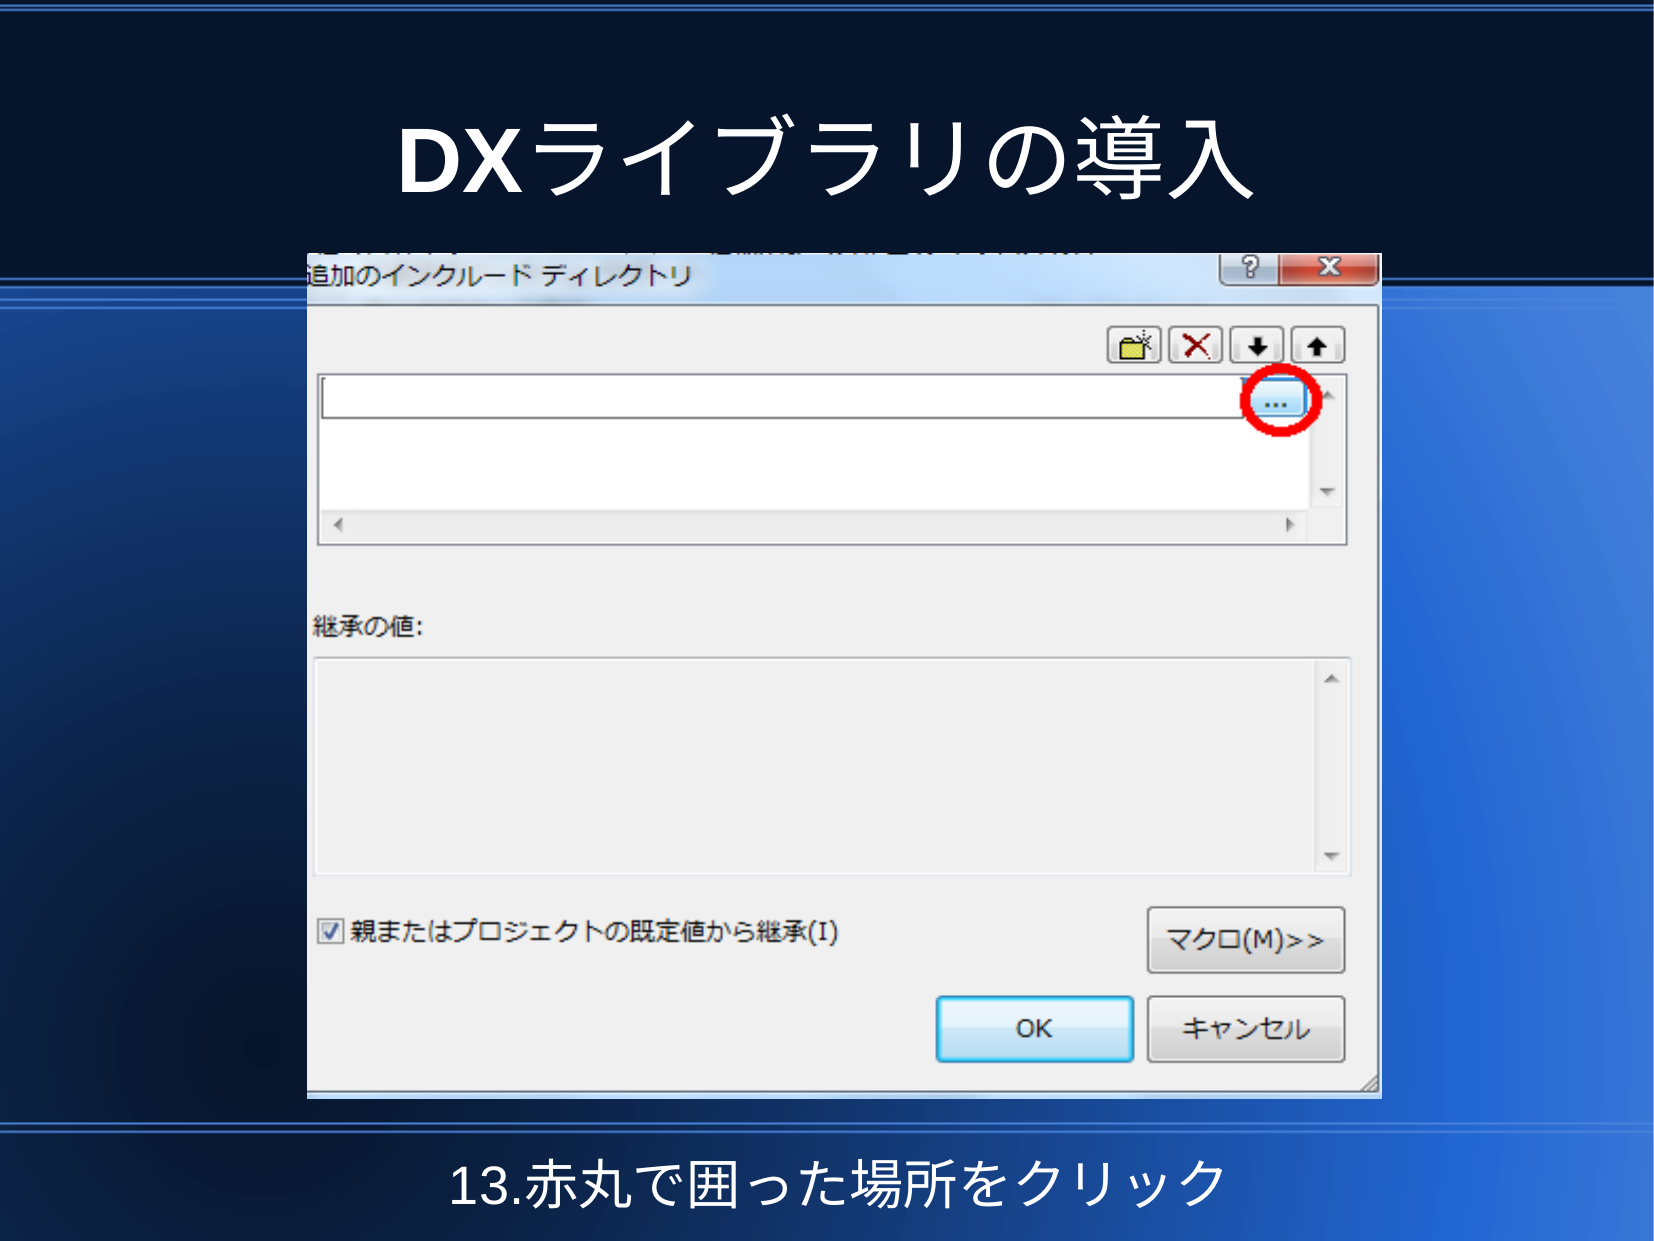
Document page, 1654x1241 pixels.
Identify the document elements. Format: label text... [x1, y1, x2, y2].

picture [0, 0, 1654, 1241]
title DXライブラリの導入 [82, 49, 1571, 257]
text_box 13.赤丸で囲った場所をクリック [434, 1133, 1158, 1203]
